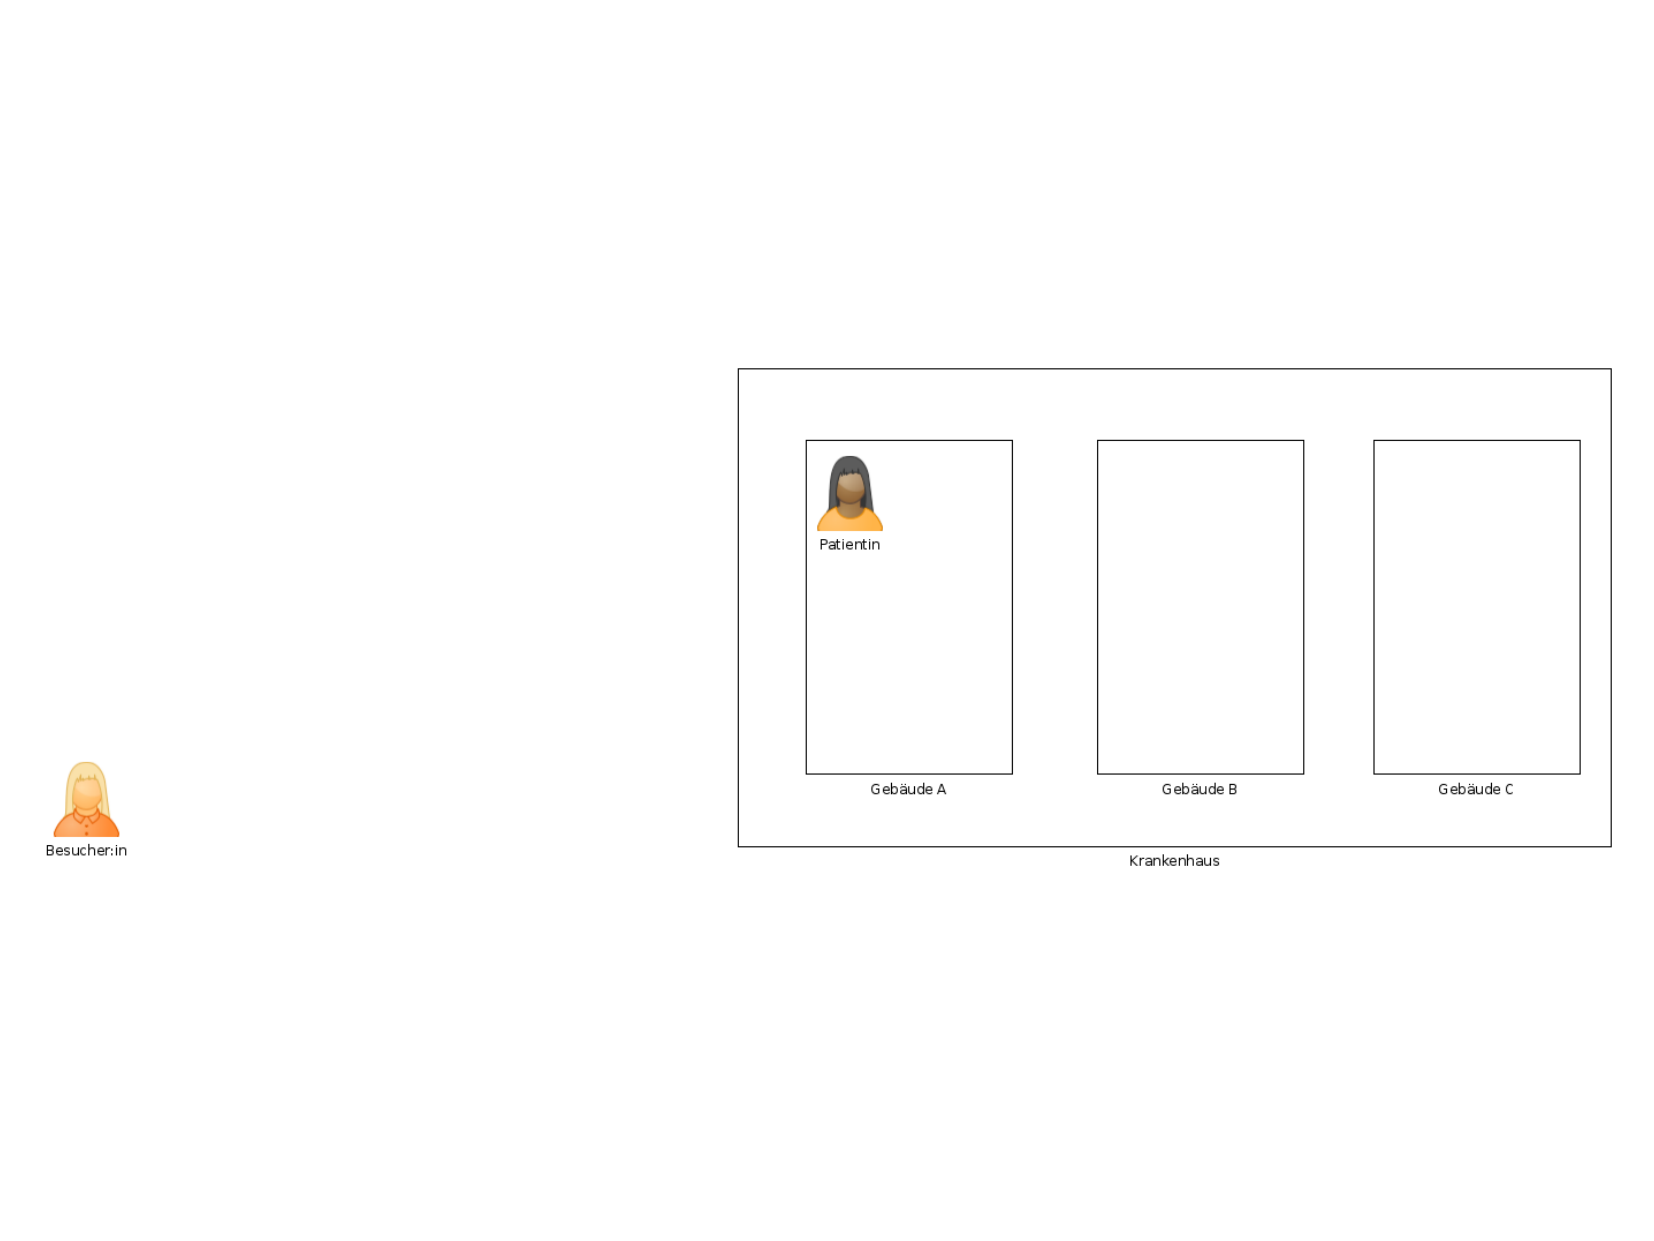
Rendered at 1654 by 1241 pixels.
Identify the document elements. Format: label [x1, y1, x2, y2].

picture [25, 352, 1628, 889]
